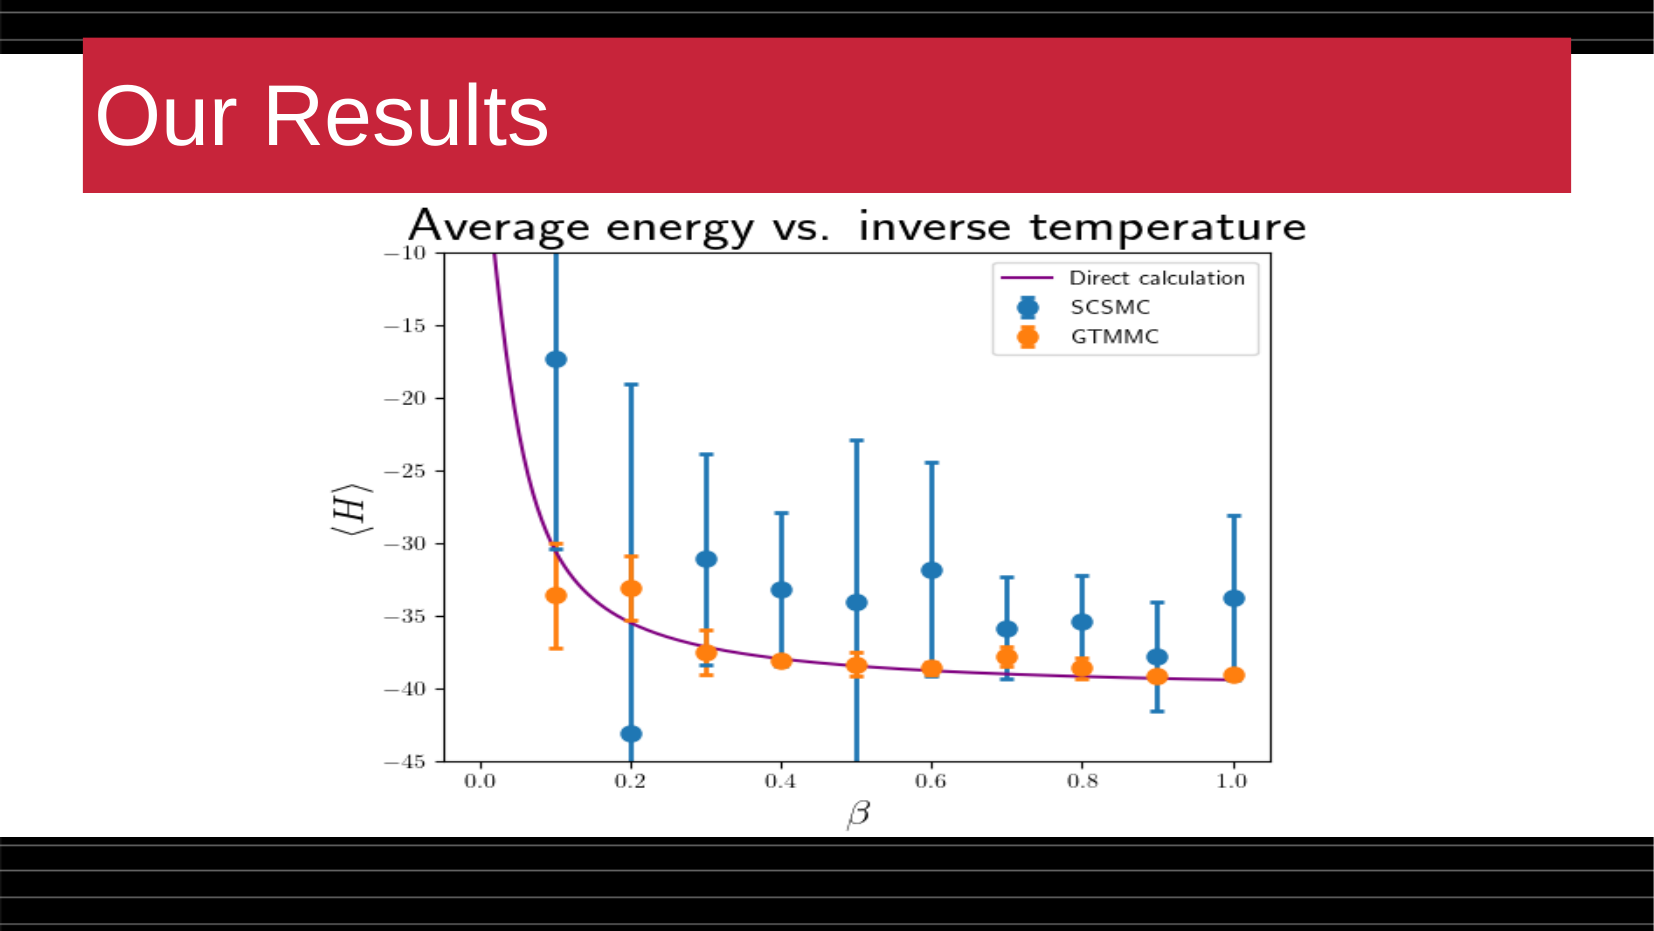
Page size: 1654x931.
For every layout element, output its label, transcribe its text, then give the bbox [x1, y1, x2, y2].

picture [311, 193, 1377, 834]
title Our Results [82, 37, 1572, 193]
picture [0, 837, 1654, 931]
picture [0, 0, 1654, 54]
